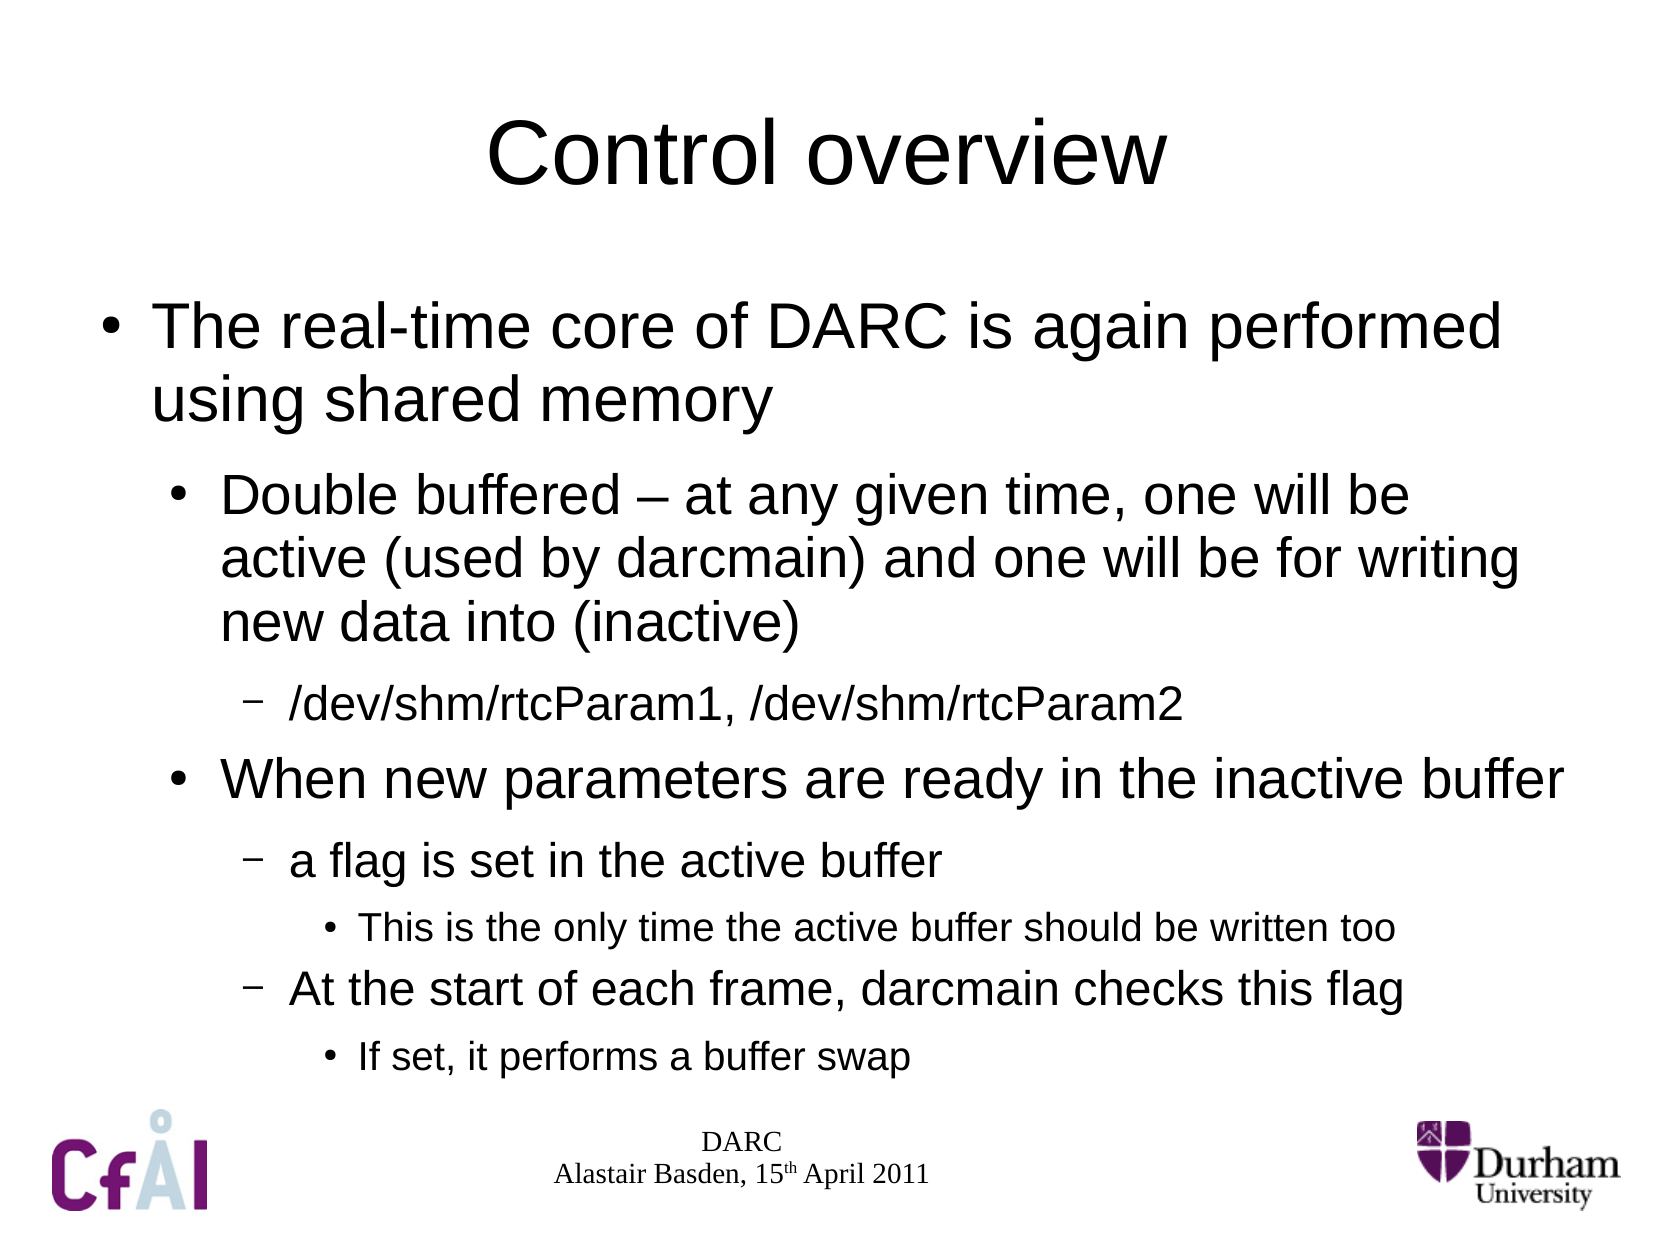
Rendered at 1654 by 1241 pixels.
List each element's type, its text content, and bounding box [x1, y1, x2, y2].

list The real-time core of DARC is again performed using shared memory Double buffered – at any given time, one will be active (used by darcmain) and one will be for writing new data into (inactive) /dev/shm/rtcParam1, /dev/shm/rtcParam2 When new parameters are ready in the inactive buffer a flag is set in the active buffer This is the only time the active buffer should be written too At the start of each frame, darcmain checks this flag If set, it performs a buffer swap [82, 290, 1571, 1109]
title Control overview [82, 56, 1571, 250]
picture [1417, 1121, 1621, 1211]
picture [52, 1109, 207, 1211]
